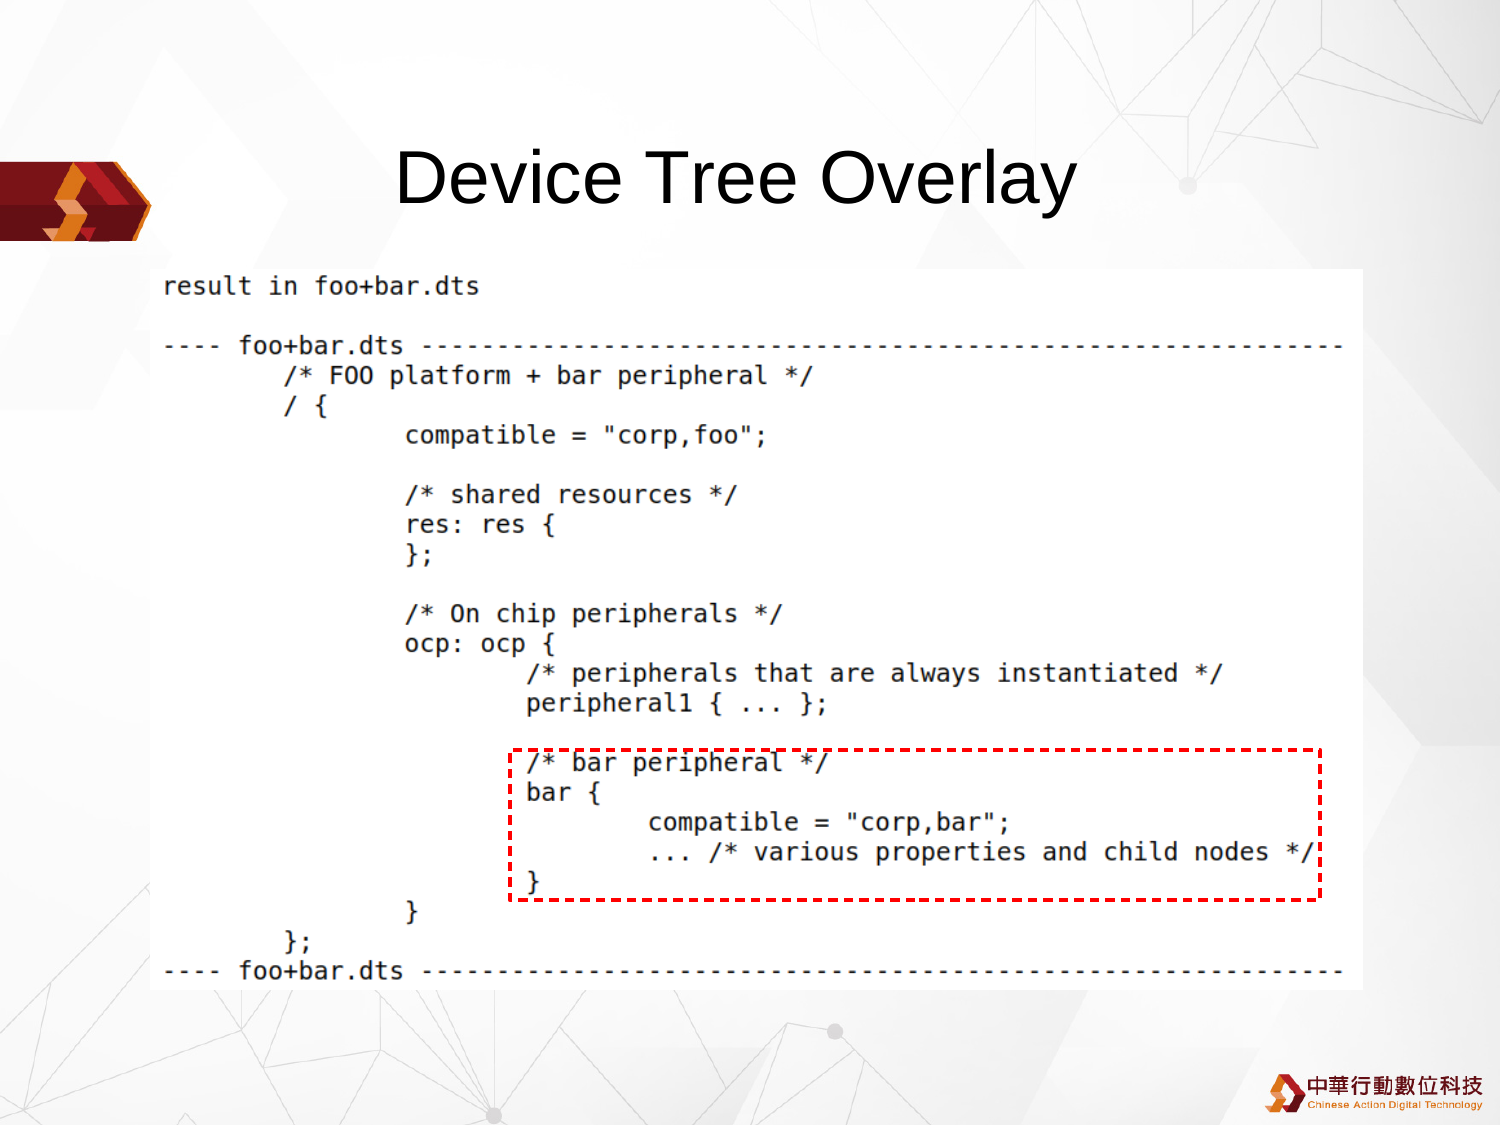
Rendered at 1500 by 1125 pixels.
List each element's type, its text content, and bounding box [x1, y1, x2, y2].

picture [0, 0, 1500, 1125]
title Device Tree Overlay [107, 101, 1367, 255]
